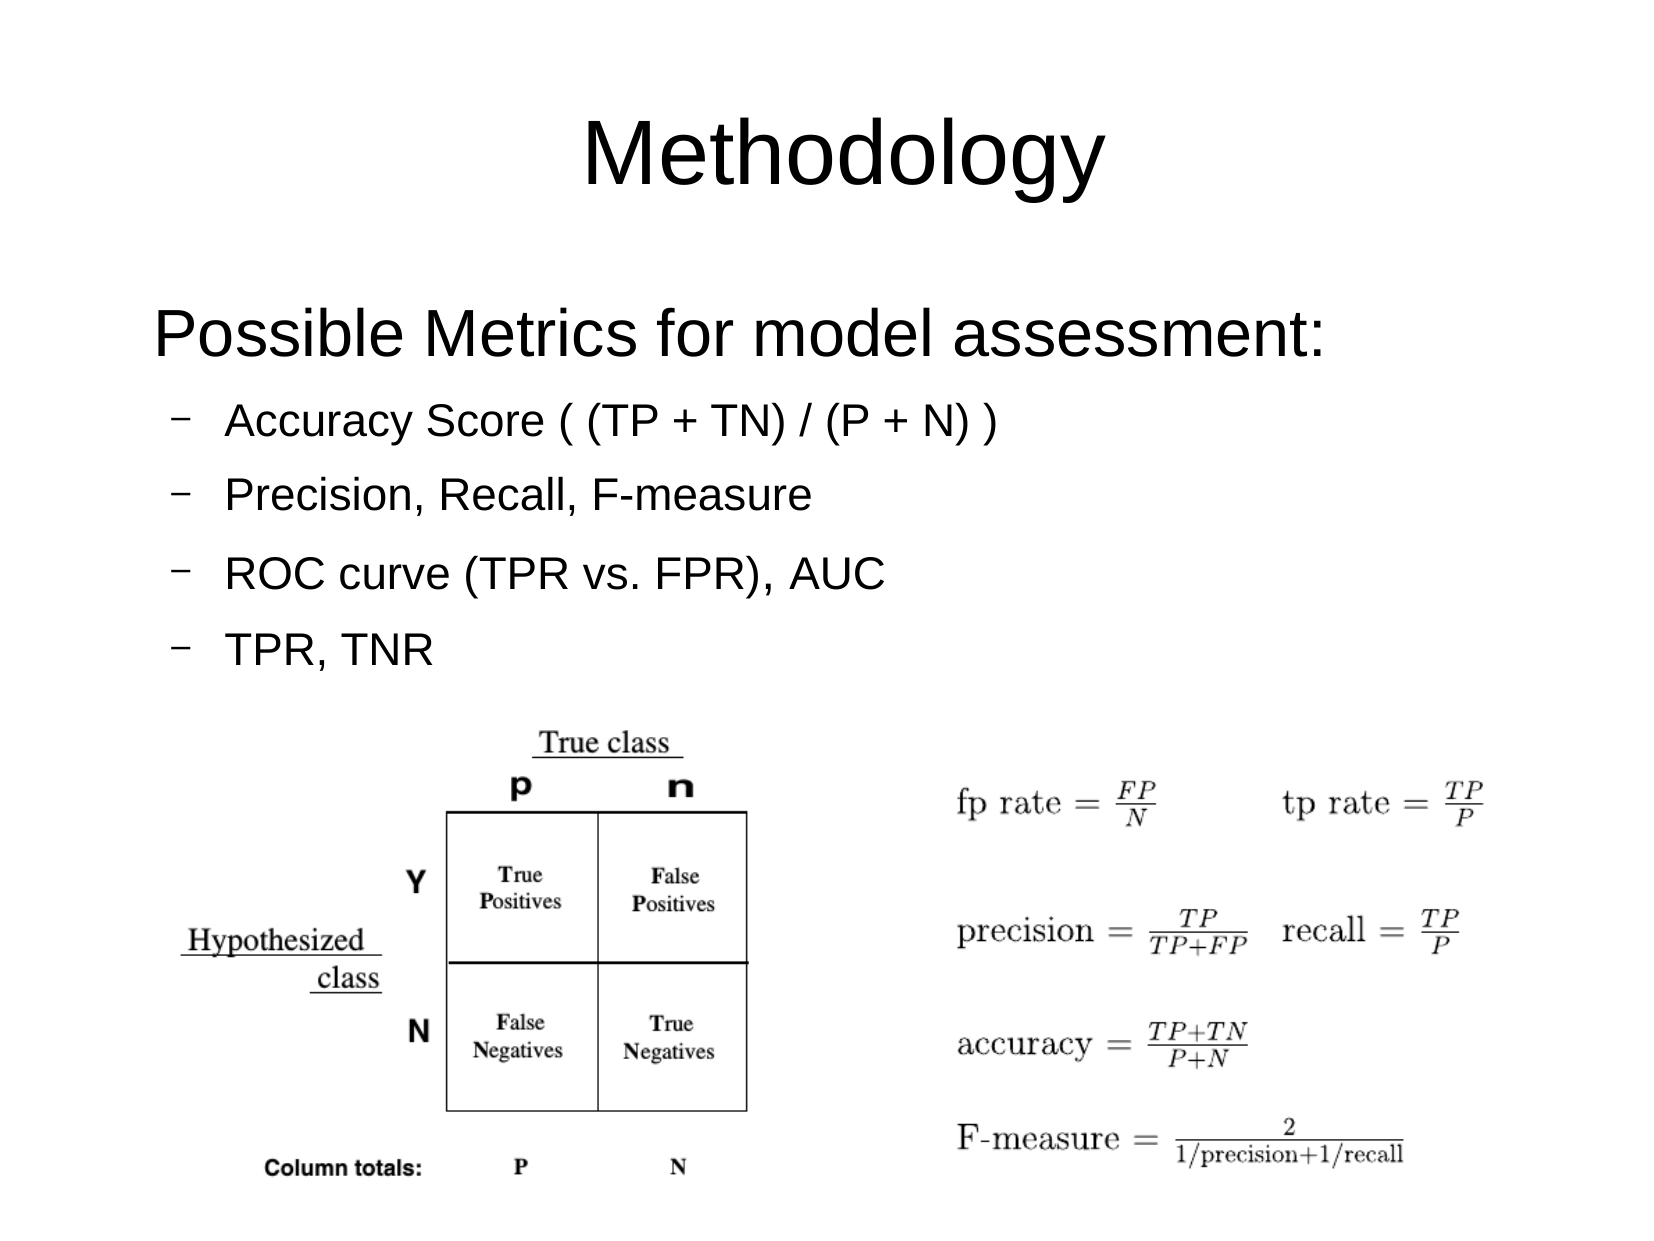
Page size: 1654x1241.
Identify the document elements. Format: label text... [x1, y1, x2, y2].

title Methodology [82, 49, 1571, 257]
picture [135, 704, 767, 1201]
picture [945, 749, 1519, 1184]
list Possible Metrics for model assessment: Accuracy Score ( (TP + TN) / (P + N) ) Precision, Recall, F-measure ROC curve (TPR vs. FPR), AUC TPR, TNR [82, 296, 1571, 1016]
